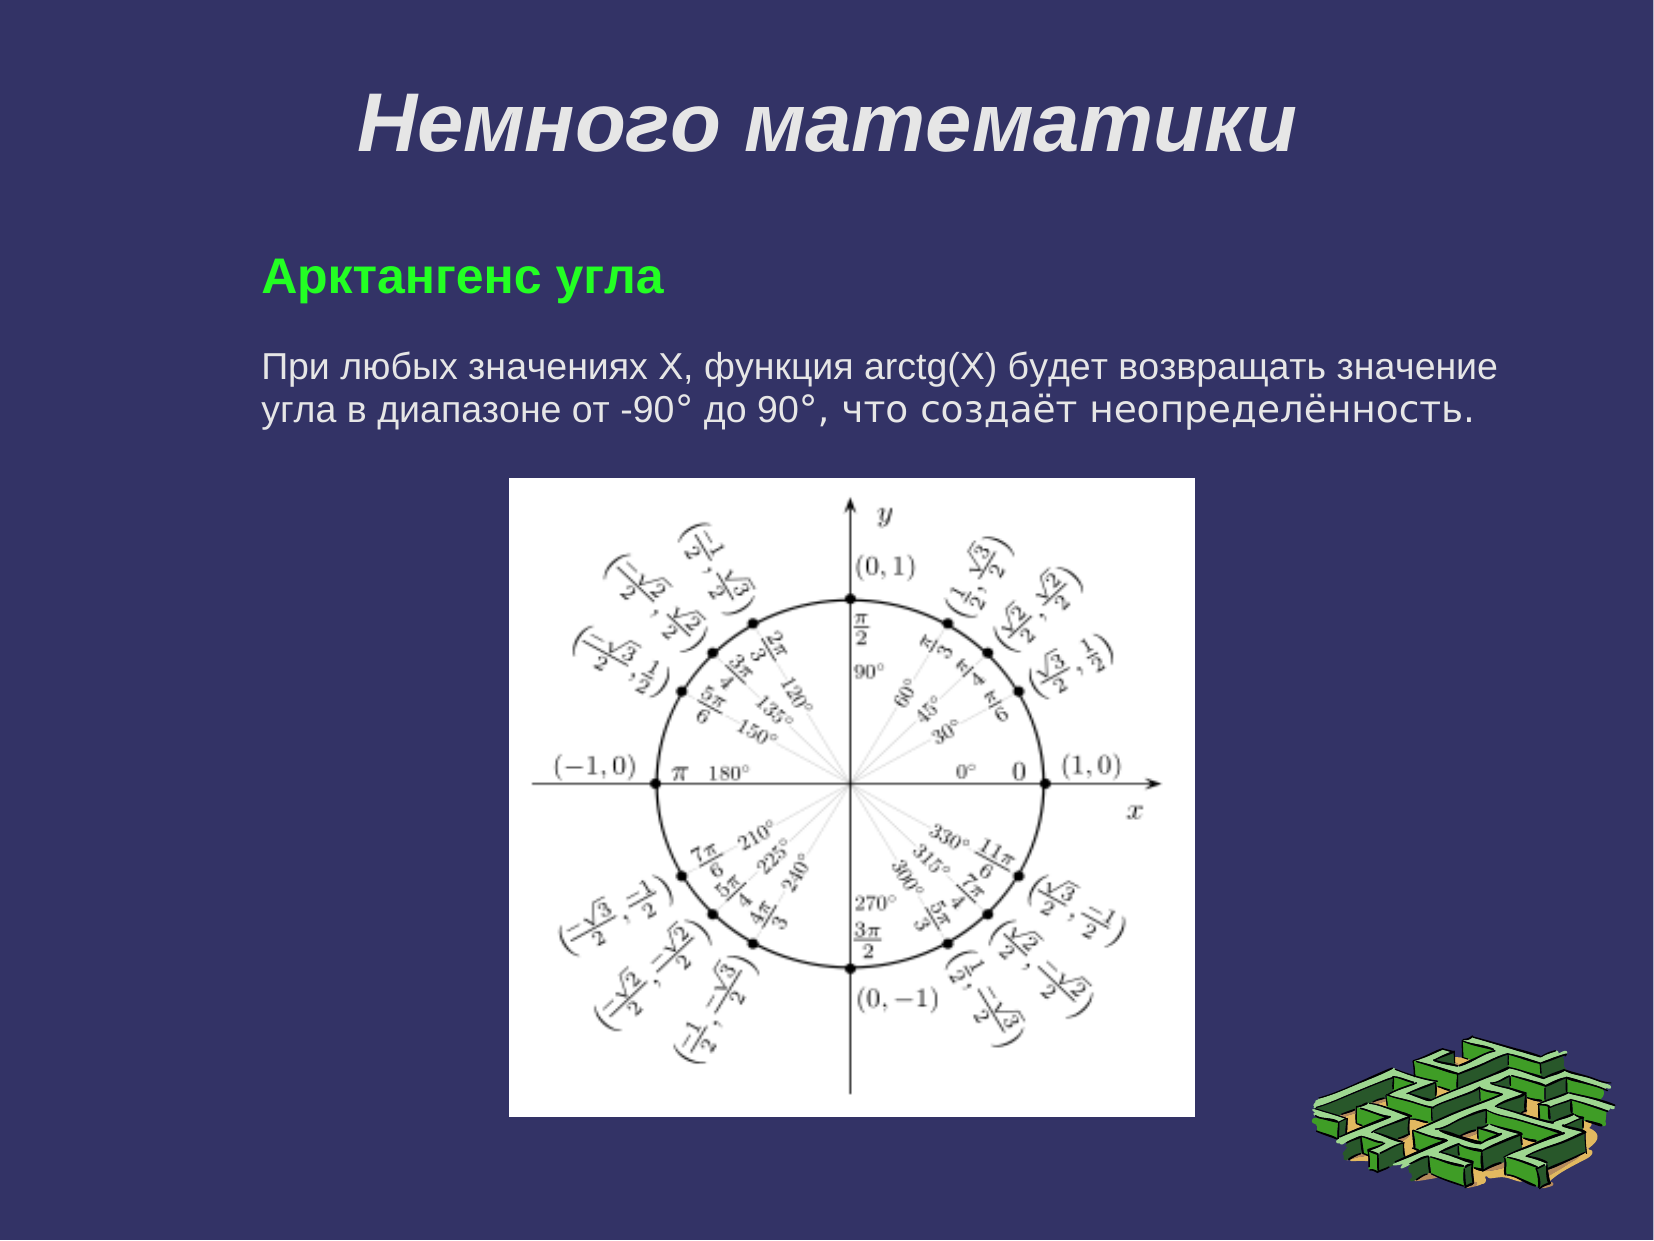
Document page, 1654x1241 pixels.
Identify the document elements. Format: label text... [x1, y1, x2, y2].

picture [509, 478, 1195, 1117]
title Немного математики [121, 19, 1534, 227]
list Арктангенс угла При любых значениях X, функция arctg(X) будет возвращать значение угла в диапазоне от -90° до 90°, что создаёт неопределённость. [178, 248, 1570, 1030]
